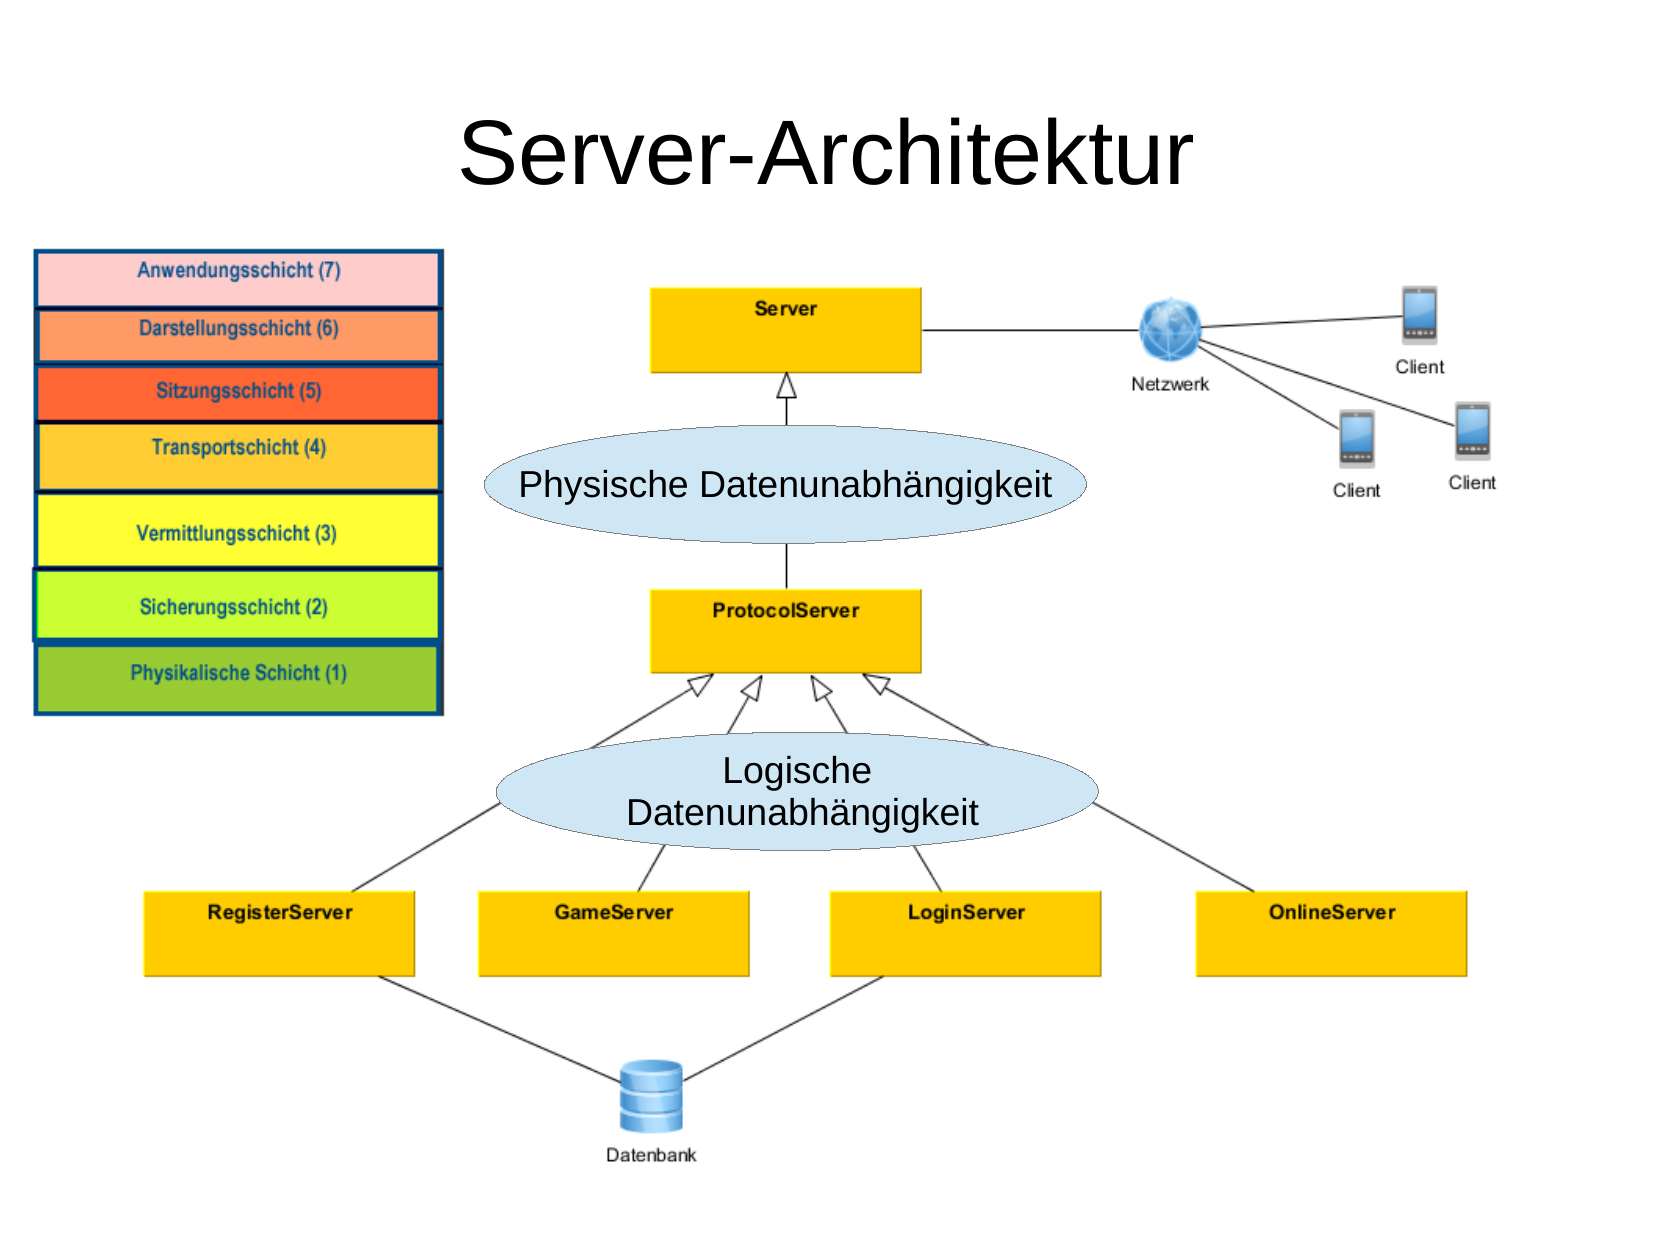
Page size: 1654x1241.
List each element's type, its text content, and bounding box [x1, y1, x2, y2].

title Server-Architektur [82, 49, 1571, 257]
text_box Physische Datenunabhängigkeit [484, 425, 1087, 544]
text_box Logische Datenunabhängigkeit [496, 732, 1099, 851]
picture [26, 243, 1524, 1193]
